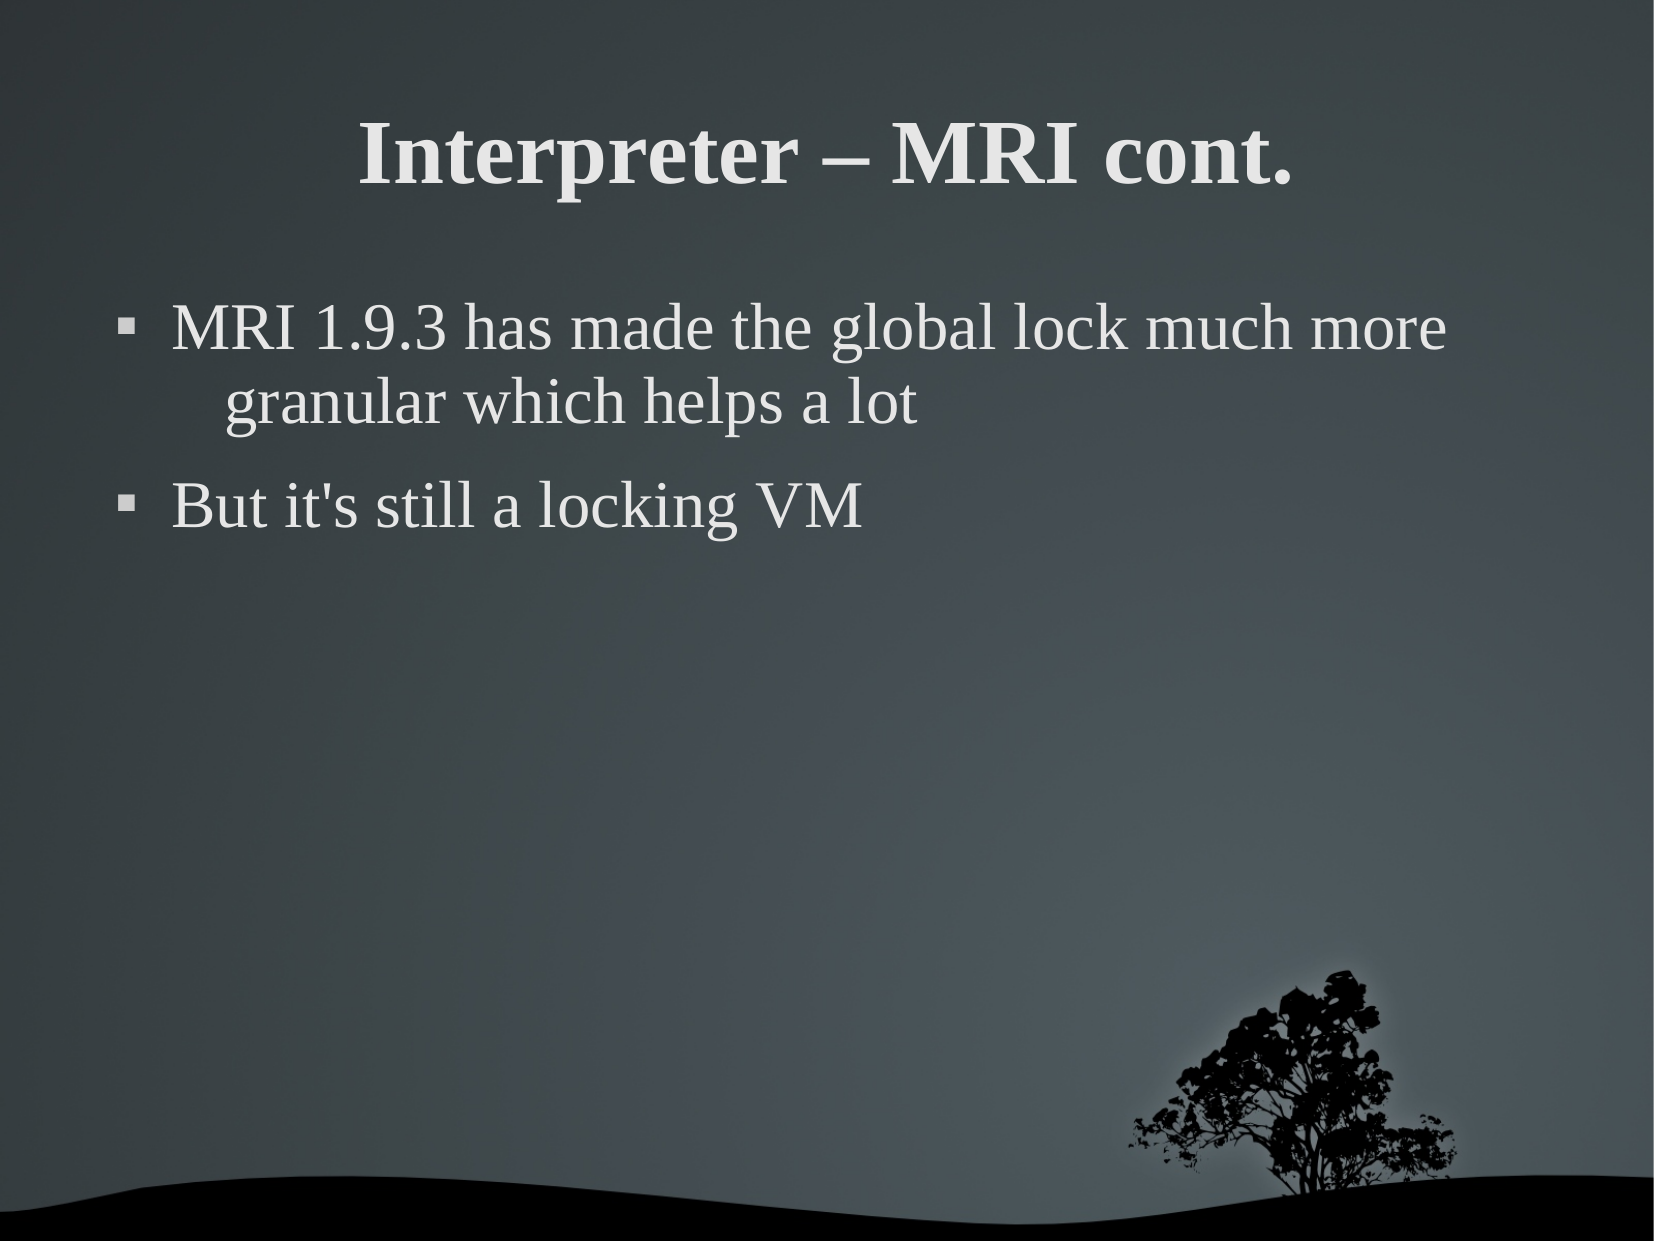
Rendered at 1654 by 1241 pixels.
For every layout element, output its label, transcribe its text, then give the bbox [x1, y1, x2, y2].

title Interpreter – MRI cont. [82, 56, 1571, 250]
picture [0, 0, 1654, 1241]
list MRI 1.9.3 has made the global lock much more granular which helps a lot But it's still a locking VM [82, 290, 1571, 1094]
